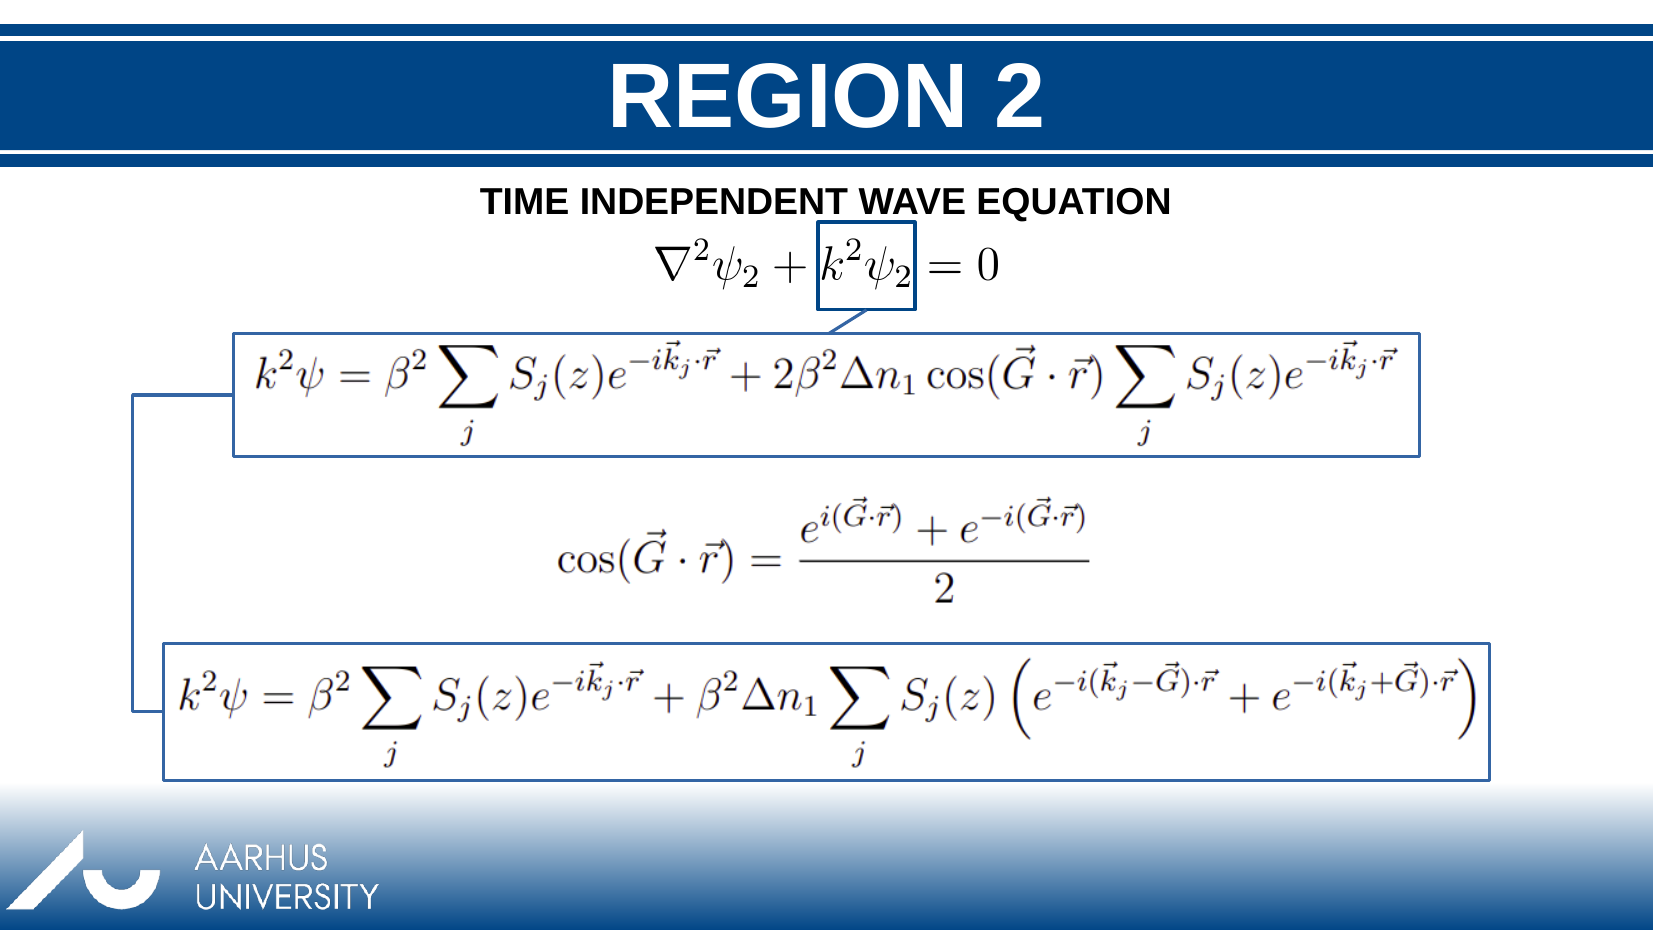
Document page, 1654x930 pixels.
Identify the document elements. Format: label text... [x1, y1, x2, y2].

text_box TIME INDEPENDENT WAVE EQUATION [465, 172, 1188, 230]
picture [234, 335, 1419, 455]
picture [165, 645, 1488, 779]
picture [917, 229, 1012, 301]
picture [5, 829, 414, 917]
picture [546, 488, 1107, 614]
title REGION 2 [0, 41, 1653, 151]
picture [820, 229, 913, 301]
picture [641, 229, 816, 301]
